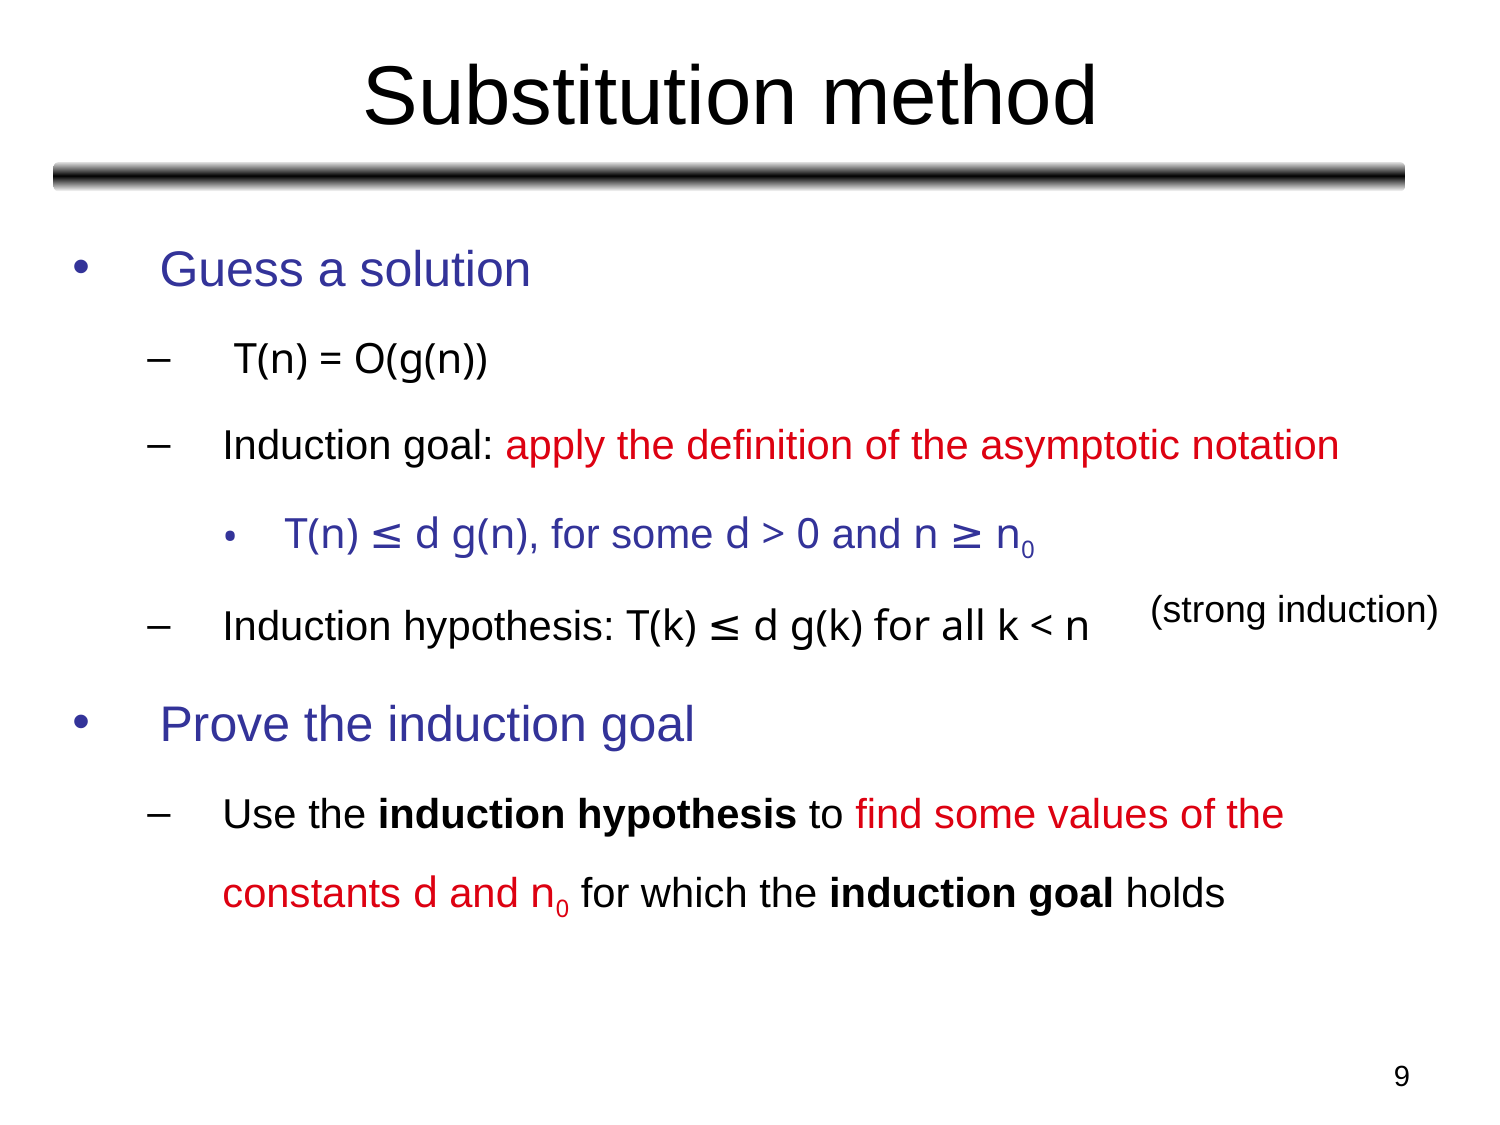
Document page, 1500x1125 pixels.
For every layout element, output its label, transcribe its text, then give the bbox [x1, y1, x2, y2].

list Guess a solution T(n) = O(g(n)) Induction goal: apply the definition of the asymptotic notation T(n) ≤ d g(n), for some d > 0 and n ≥ n0 Induction hypothesis: T(k) ≤ d g(k) for all k < n Prove the induction goal Use the induction hypothesis to find some values of the constants d and n0 for which the induction goal holds [57, 199, 1408, 1032]
title Substitution method [55, 16, 1406, 166]
text_box (strong induction) [1135, 577, 1455, 638]
